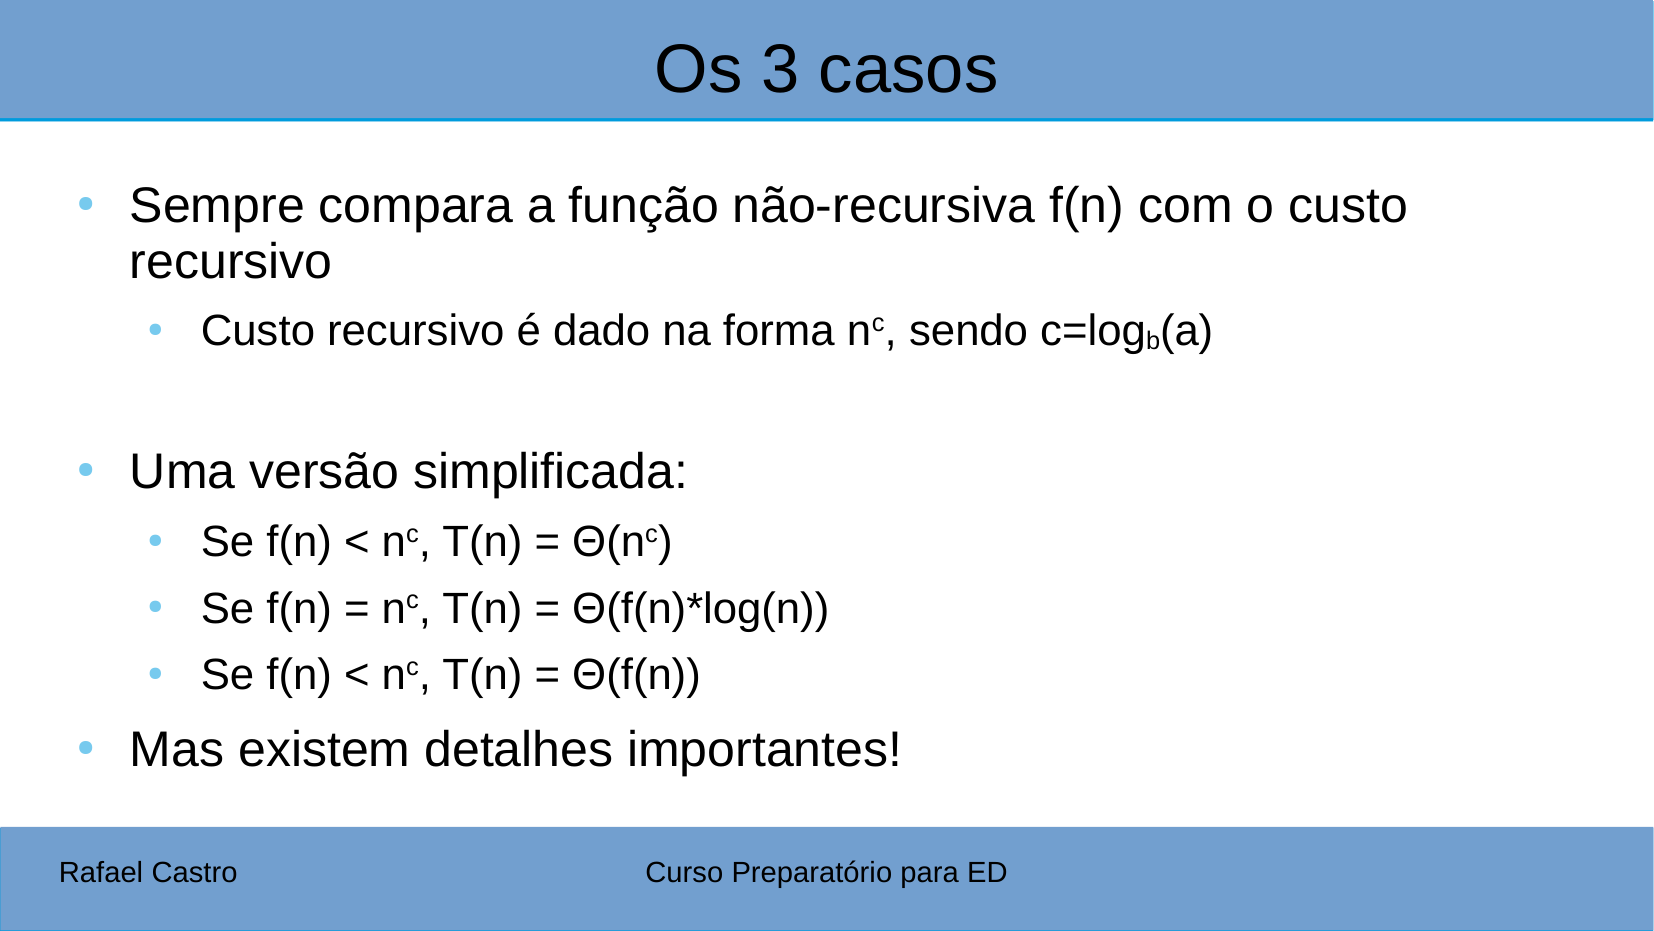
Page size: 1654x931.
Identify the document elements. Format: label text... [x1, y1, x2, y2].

title Os 3 casos [59, 29, 1595, 108]
list Sempre compara a função não-recursiva f(n) com o custo recursivo Custo recursivo é dado na forma nc, sendo c=logb(a) Uma versão simplificada: Se f(n) < nc, T(n) = Θ(nc) Se f(n) = nc, T(n) = Θ(f(n)*log(n)) Se f(n) < nc, T(n) = Θ(f(n)) Mas existem detalhes importantes! [59, 177, 1595, 768]
